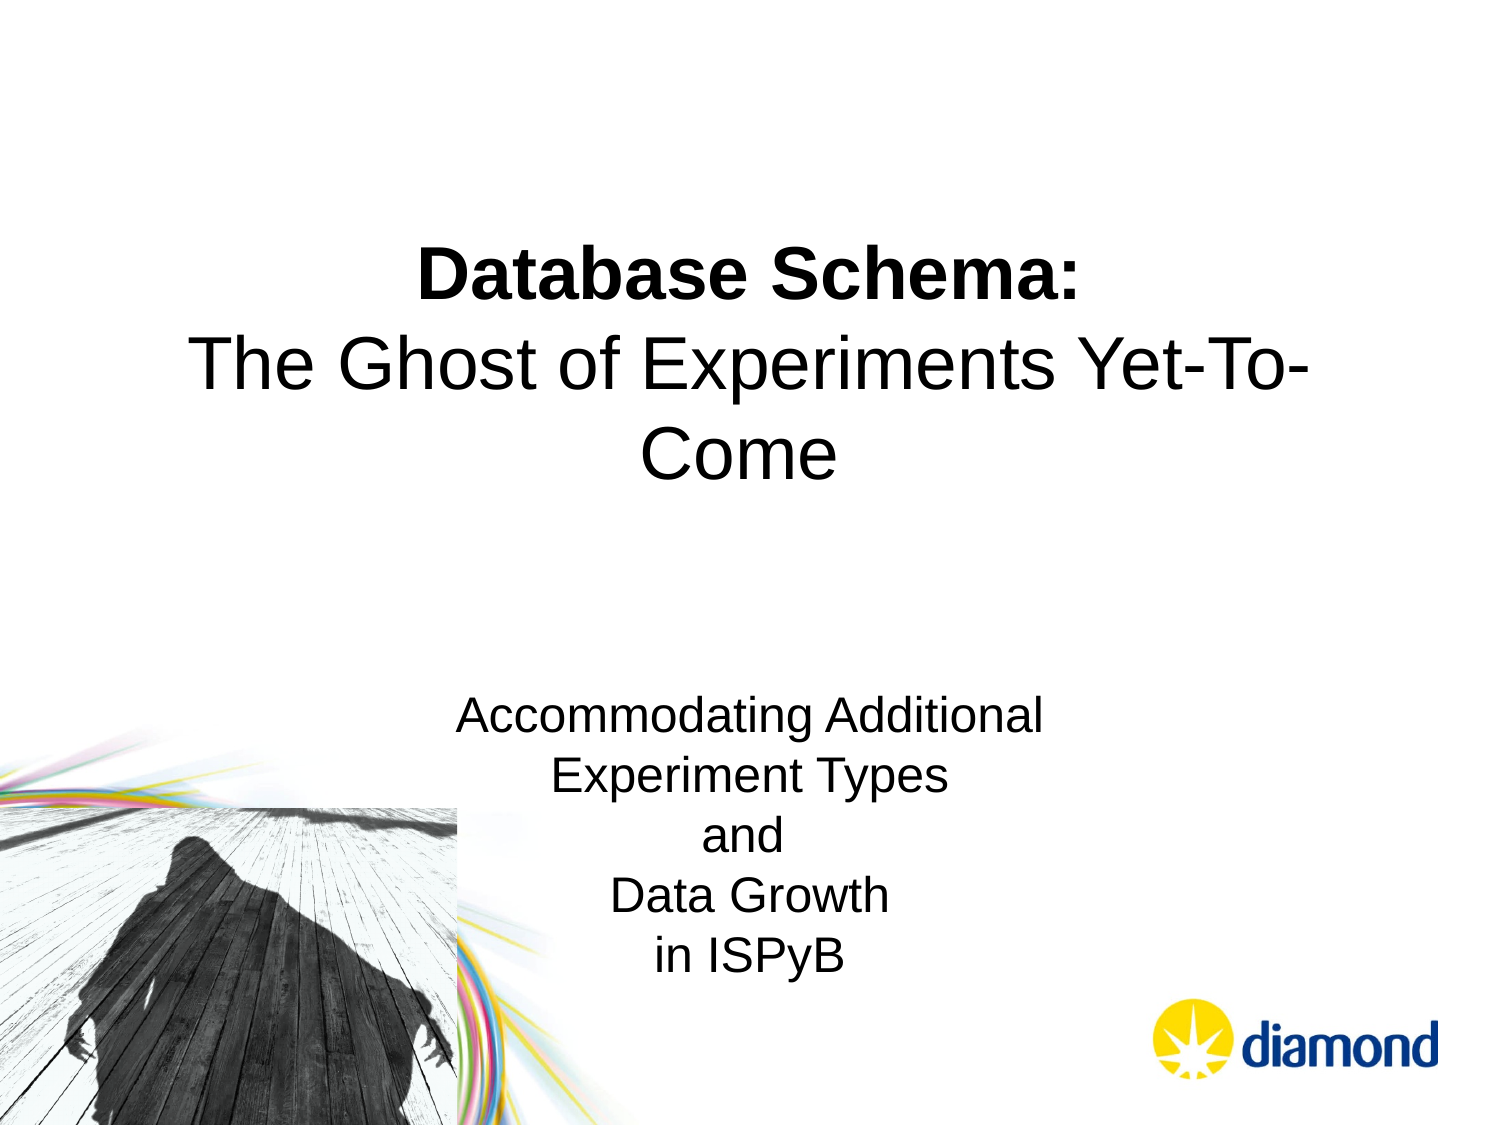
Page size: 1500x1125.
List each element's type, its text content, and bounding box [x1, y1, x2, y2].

picture [0, 587, 1438, 1125]
title Database Schema: The Ghost of Experiments Yet-To-Come [112, 132, 1388, 588]
subtitle Accommodating Additional Experiment Types and Data Growth in ISPyB [225, 675, 1275, 1023]
